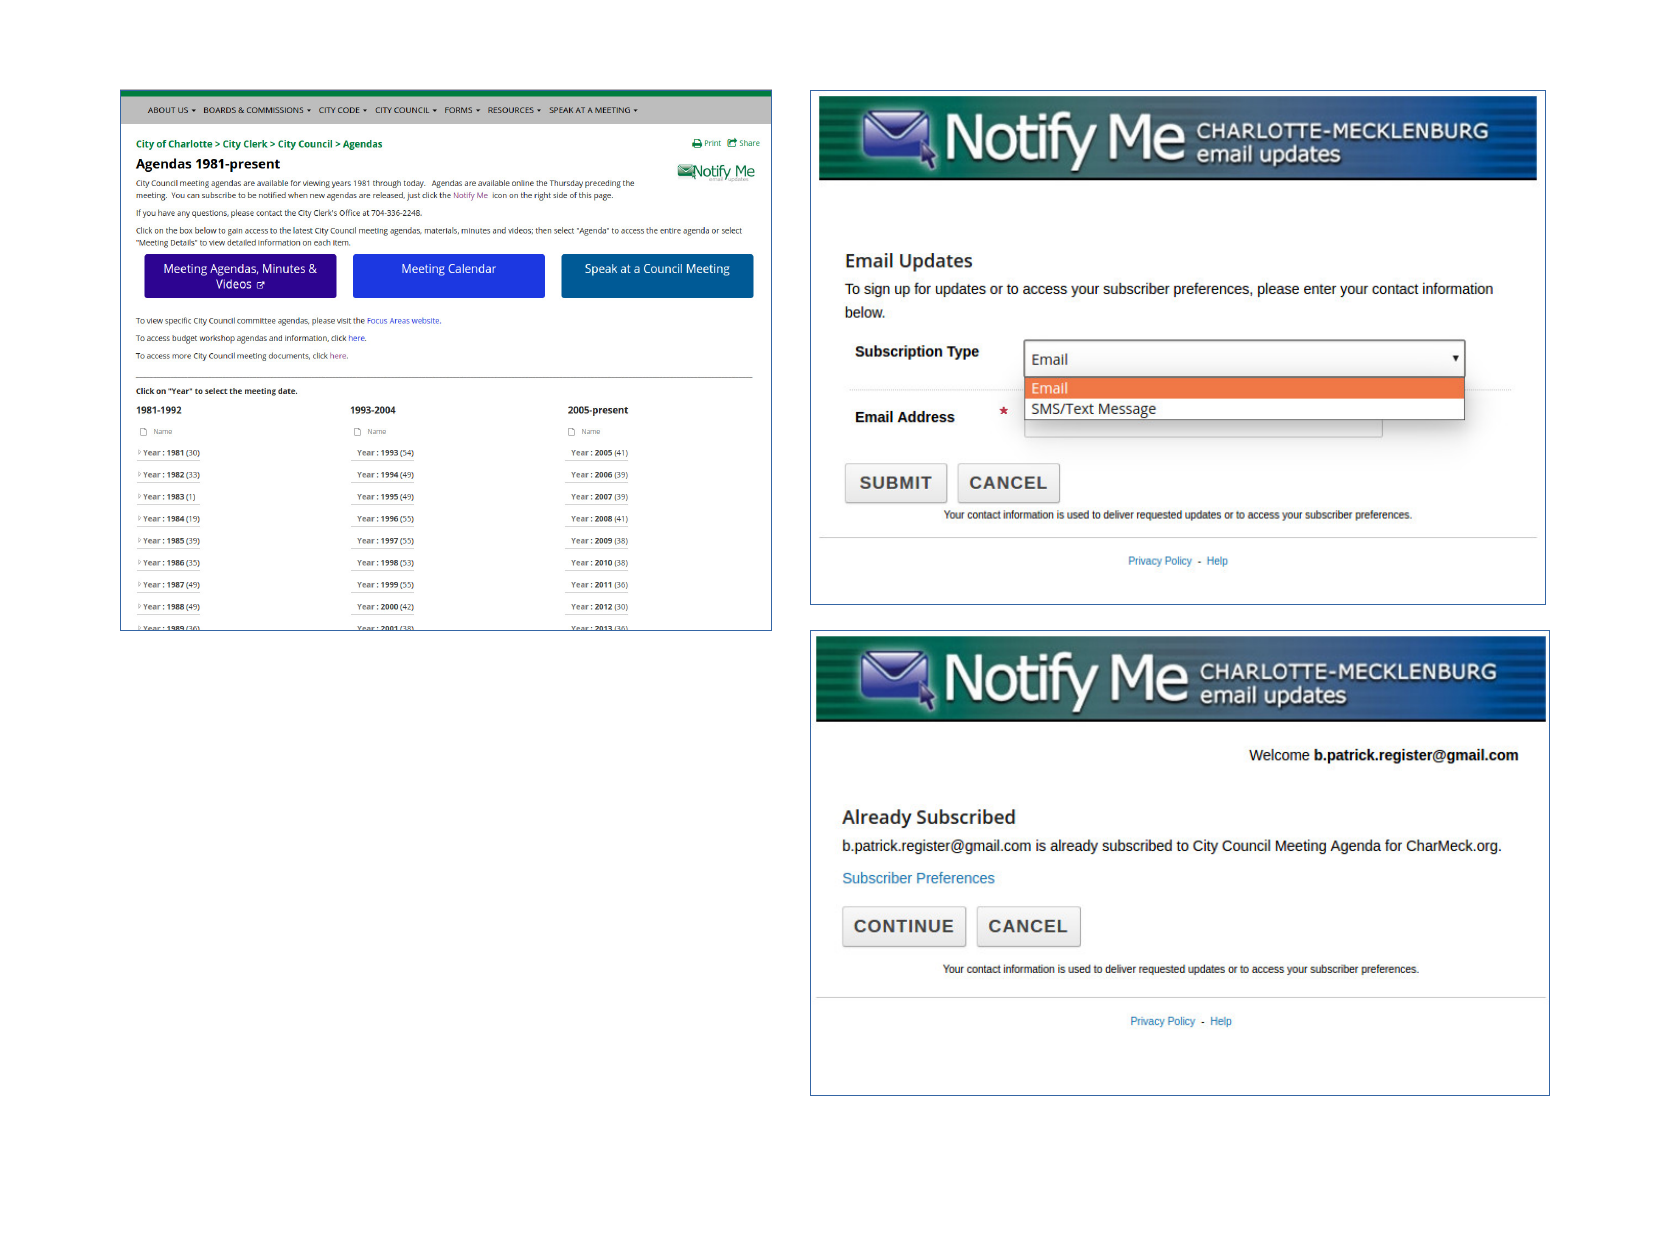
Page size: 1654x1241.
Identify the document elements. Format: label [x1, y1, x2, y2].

picture [810, 630, 1550, 1096]
picture [810, 90, 1546, 605]
picture [120, 89, 772, 631]
